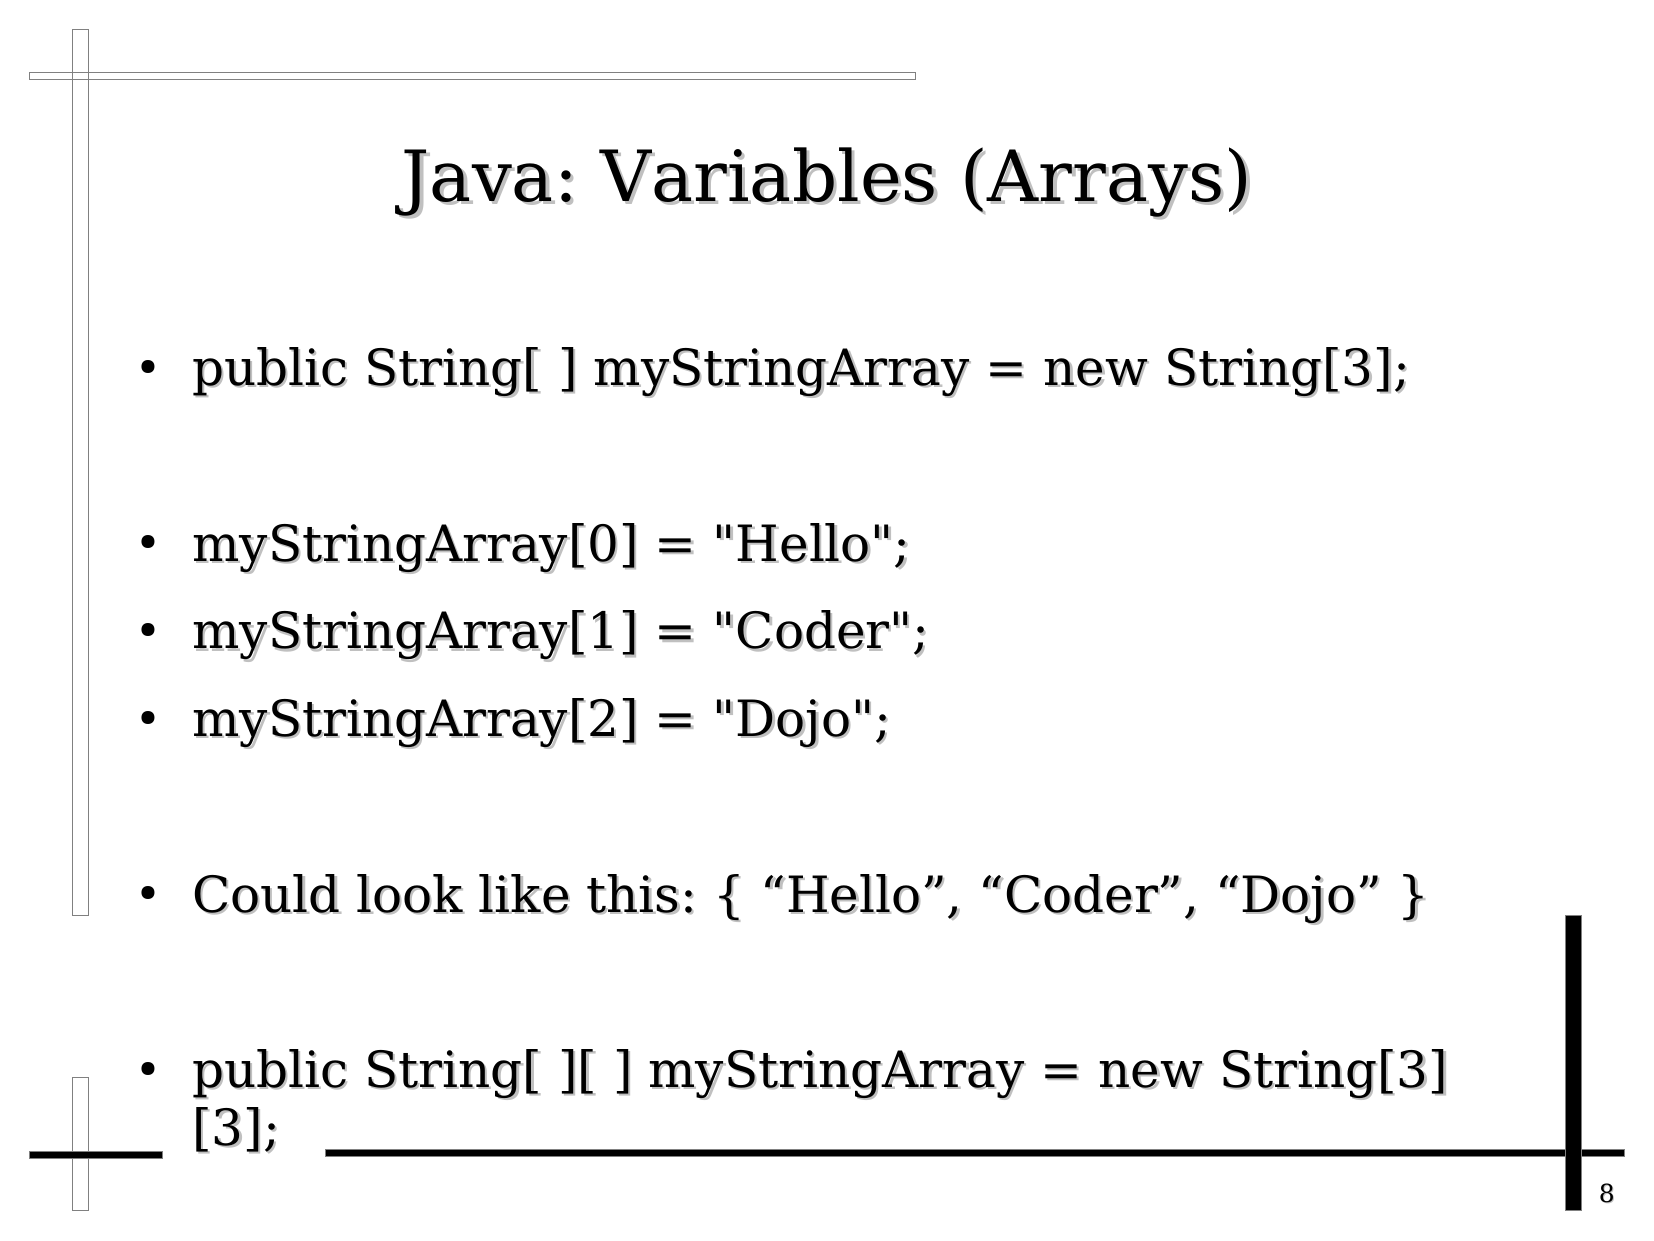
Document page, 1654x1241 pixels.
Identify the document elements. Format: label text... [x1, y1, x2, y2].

list public String[ ] myStringArray = new String[3]; myStringArray[0] = "Hello"; myStringArray[1] = "Coder"; myStringArray[2] = "Dojo"; Could look like this: { “Hello”, “Coder”, “Dojo” } public String[ ][ ] myStringArray = new String[3][3]; [121, 338, 1534, 1158]
title Java: Variables (Arrays) [121, 88, 1534, 266]
